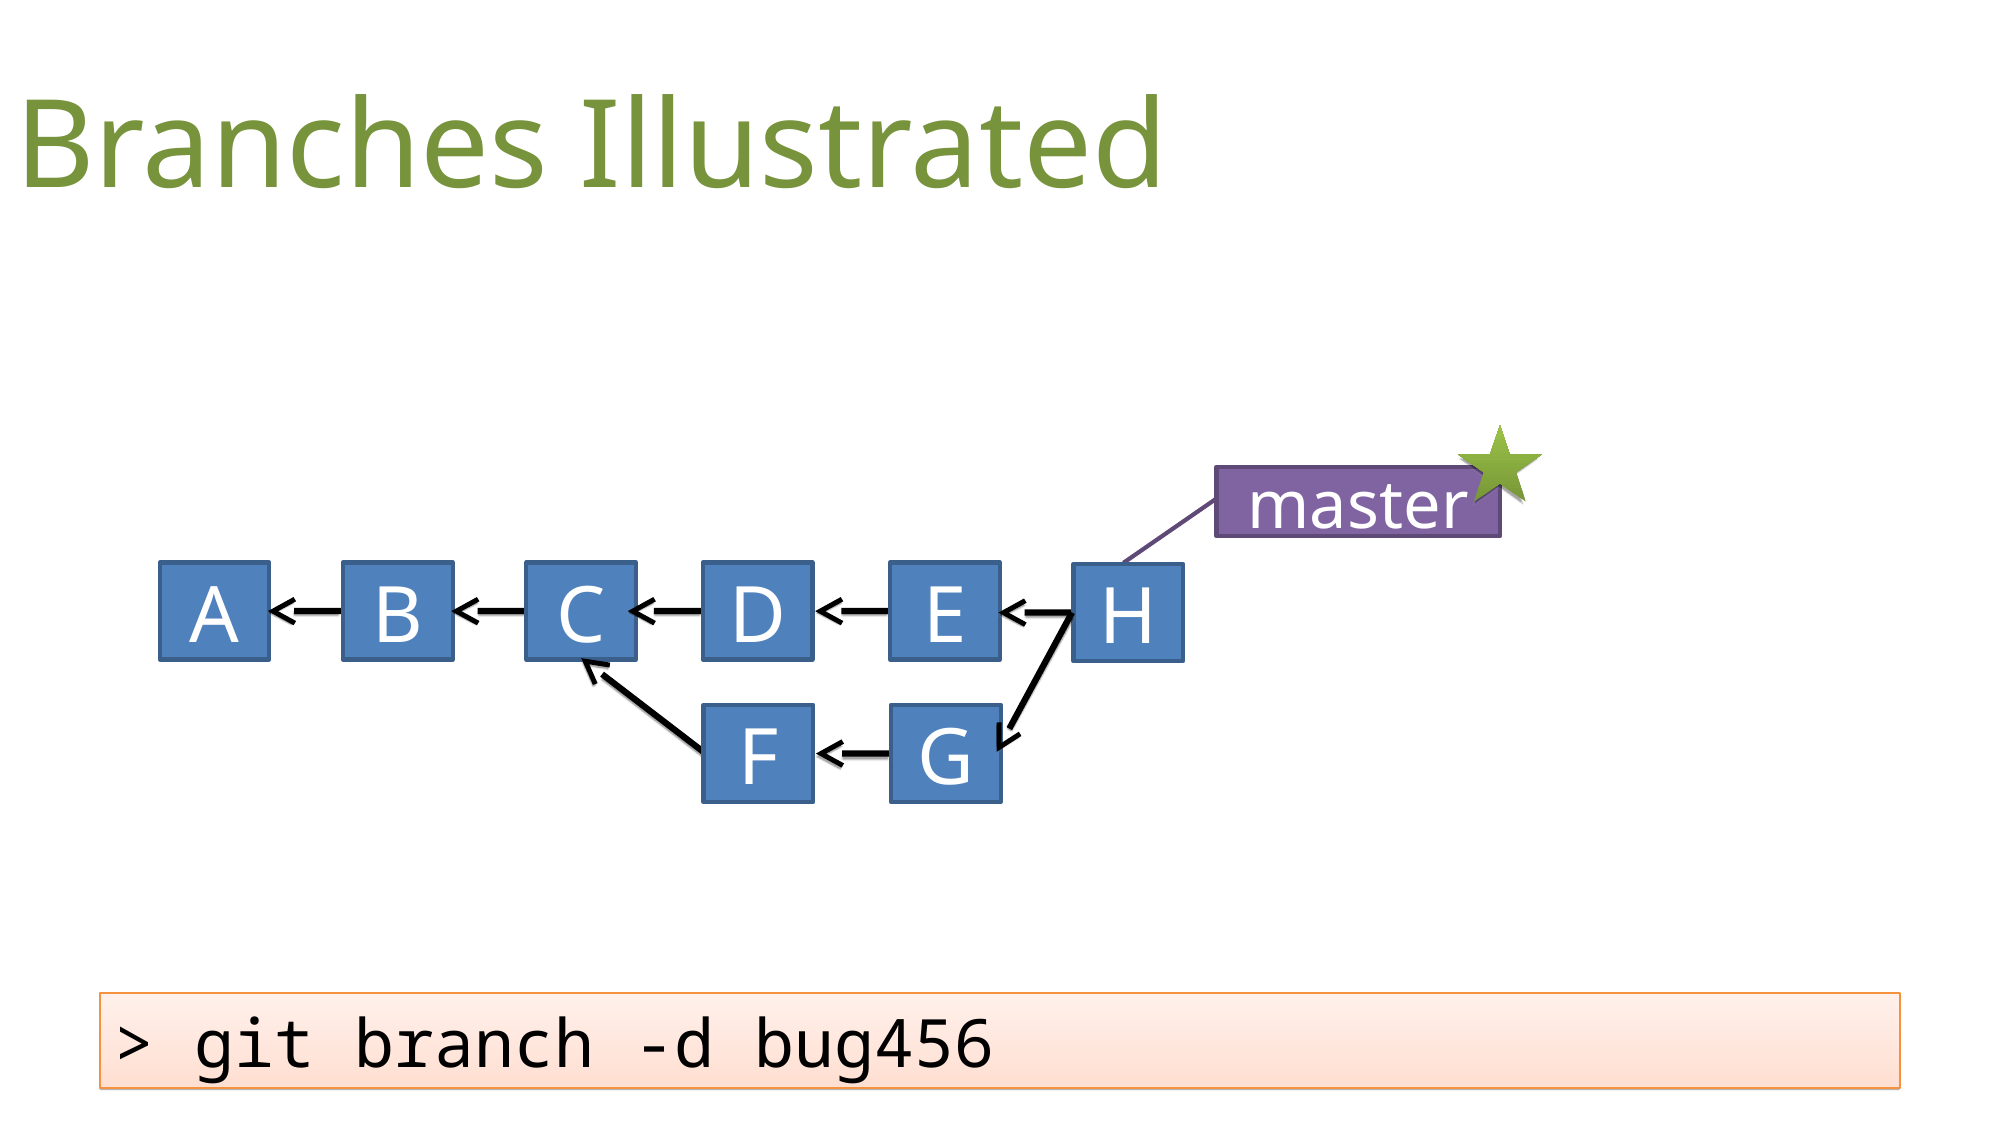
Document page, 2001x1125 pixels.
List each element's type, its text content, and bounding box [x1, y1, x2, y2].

text_box [1458, 425, 1542, 502]
text_box > git branch -d bug456 [99, 993, 1900, 1088]
text_box B [342, 562, 453, 660]
text_box G [890, 704, 1001, 802]
text_box F [703, 704, 814, 802]
text_box master [1217, 467, 1500, 536]
text_box A [159, 562, 270, 660]
text_box C [526, 562, 637, 660]
text_box H [1073, 563, 1184, 662]
text_box D [702, 562, 813, 660]
text_box E [890, 562, 1000, 660]
title Branches Illustrated [0, 45, 1800, 233]
